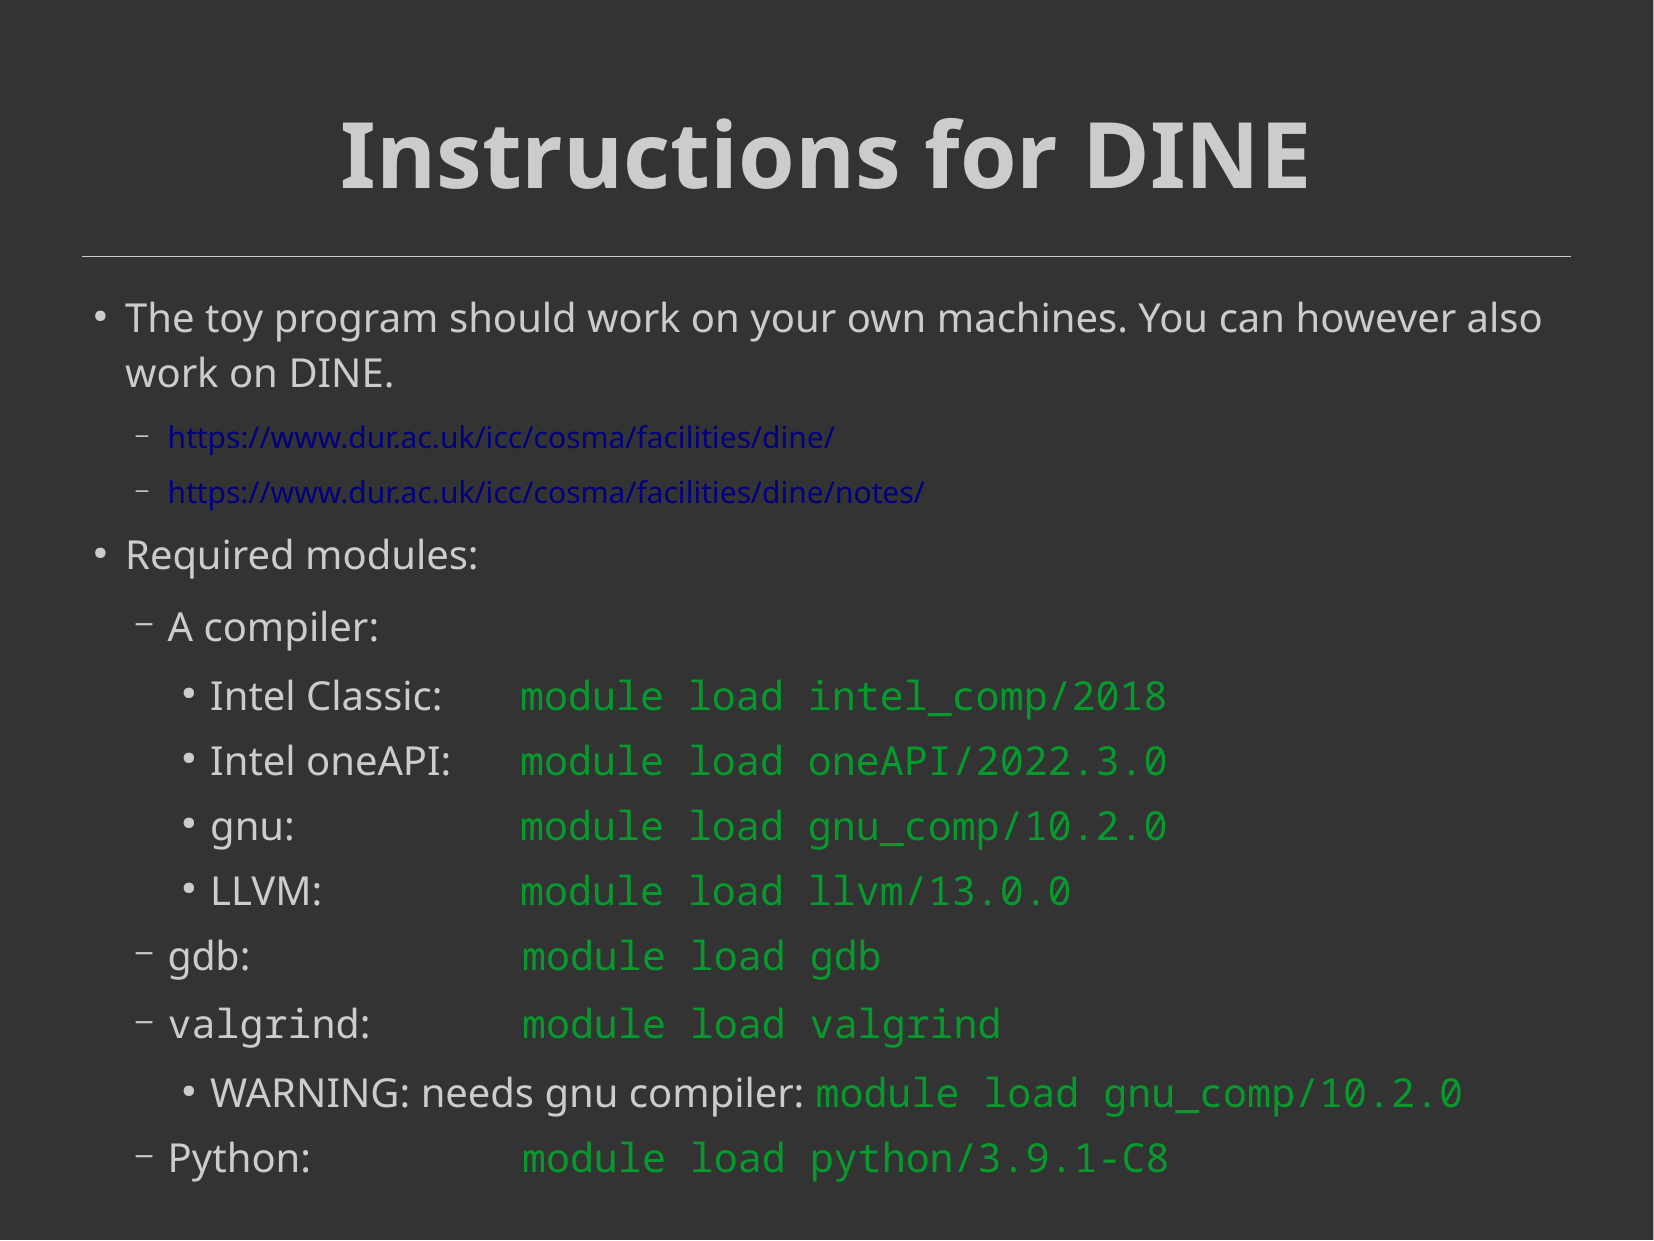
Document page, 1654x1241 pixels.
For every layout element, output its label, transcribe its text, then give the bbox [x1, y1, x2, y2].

title Instructions for DINE [82, 49, 1571, 257]
list The toy program should work on your own machines. You can however also work on DINE. https://www.dur.ac.uk/icc/cosma/facilities/dine/ https://www.dur.ac.uk/icc/cosma/facilities/dine/notes/ Required modules: A compiler: Intel Classic: module load intel_comp/2018 Intel oneAPI: module load oneAPI/2022.3.0 gnu: module load gnu_comp/10.2.0 LLVM: module load llvm/13.0.0 gdb: module load gdb valgrind: module load valgrind WARNING: needs gnu compiler: module load gnu_comp/10.2.0 Python: module load python/3.9.1-C8 [82, 290, 1571, 1193]
